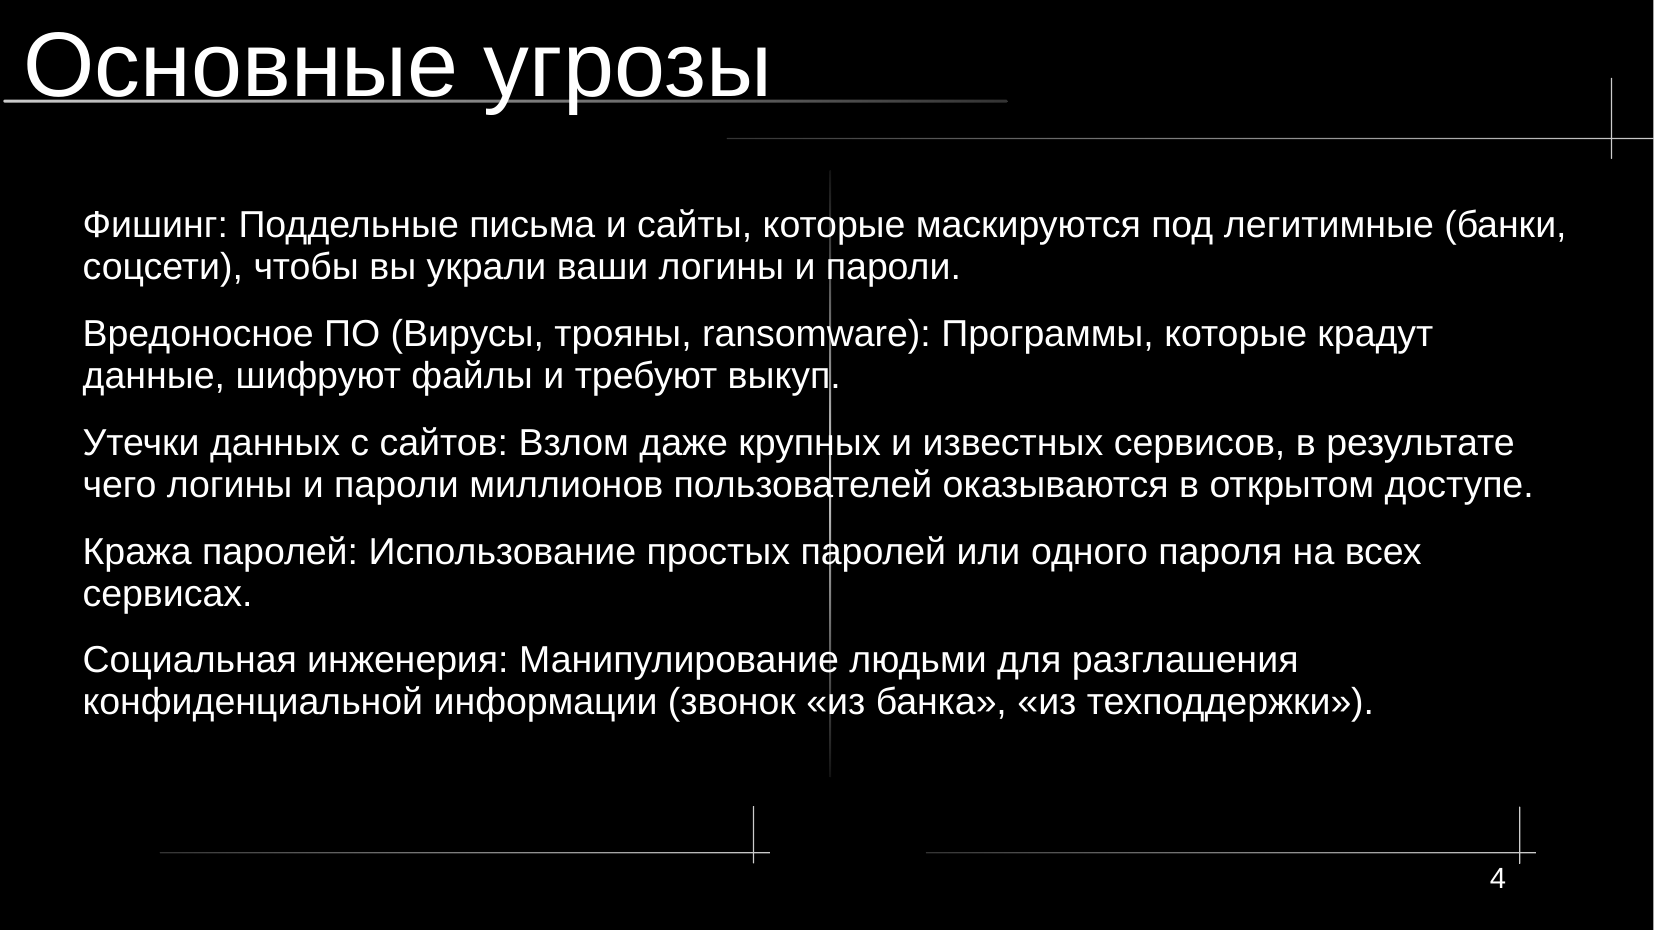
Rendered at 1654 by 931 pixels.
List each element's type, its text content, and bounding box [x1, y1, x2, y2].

subtitle Фишинг: Поддельные письма и сайты, которые маскируются под легитимные (банки, соцсети), чтобы вы украли ваши логины и пароли. Вредоносное ПО (Вирусы, трояны, ransomware): Программы, которые крадут данные, шифруют файлы и требуют выкуп. Утечки данных с сайтов: Взлом даже крупных и известных сервисов, в результате чего логины и пароли миллионов пользователей оказываются в открытом доступе. Кража паролей: Использование простых паролей или одного пароля на всех сервисах. Социальная инженерия: Манипулирование людьми для разглашения конфиденциальной информации (звонок «из банка», «из техподдержки»). [82, 205, 1571, 769]
title Основные угрозы [23, 11, 1589, 119]
